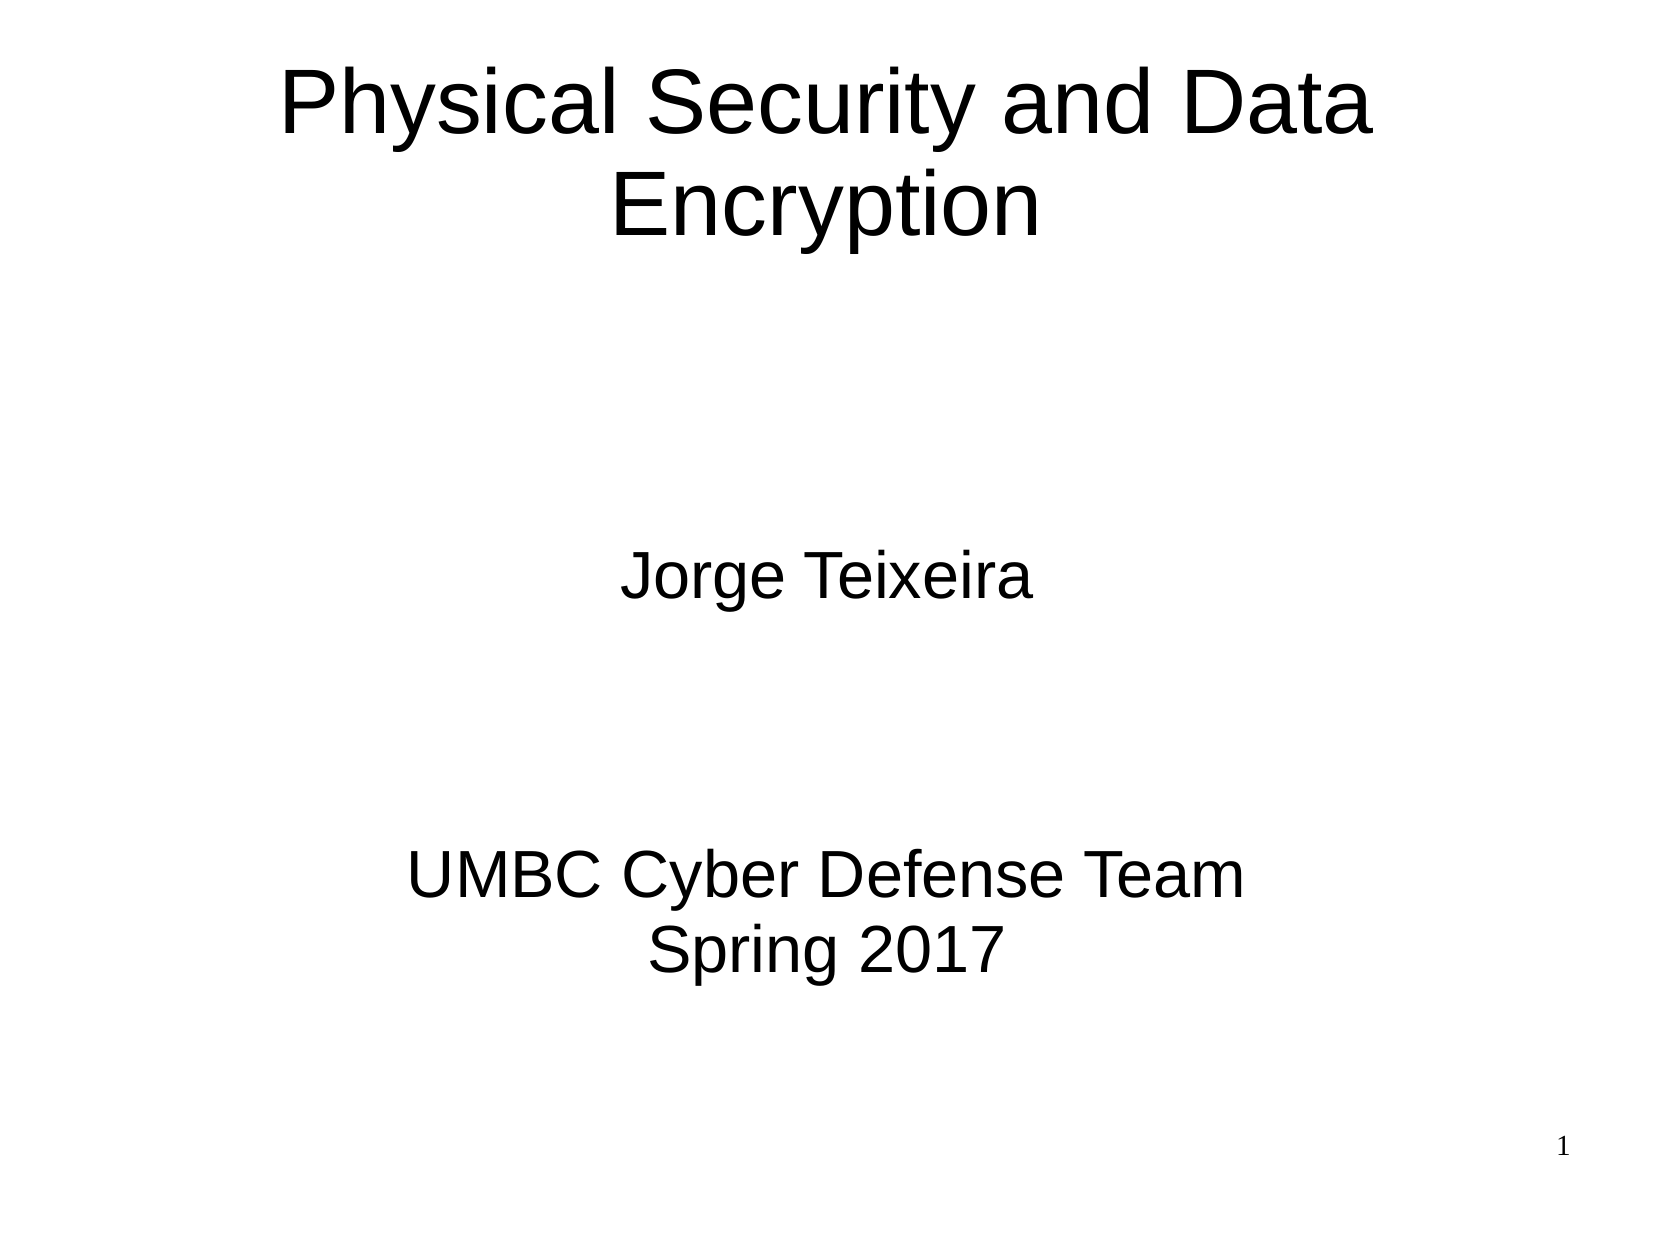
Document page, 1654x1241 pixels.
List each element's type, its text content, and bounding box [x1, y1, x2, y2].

subtitle Jorge Teixeira UMBC Cyber Defense Team Spring 2017 [82, 290, 1571, 1010]
title Physical Security and Data Encryption [82, 49, 1571, 257]
